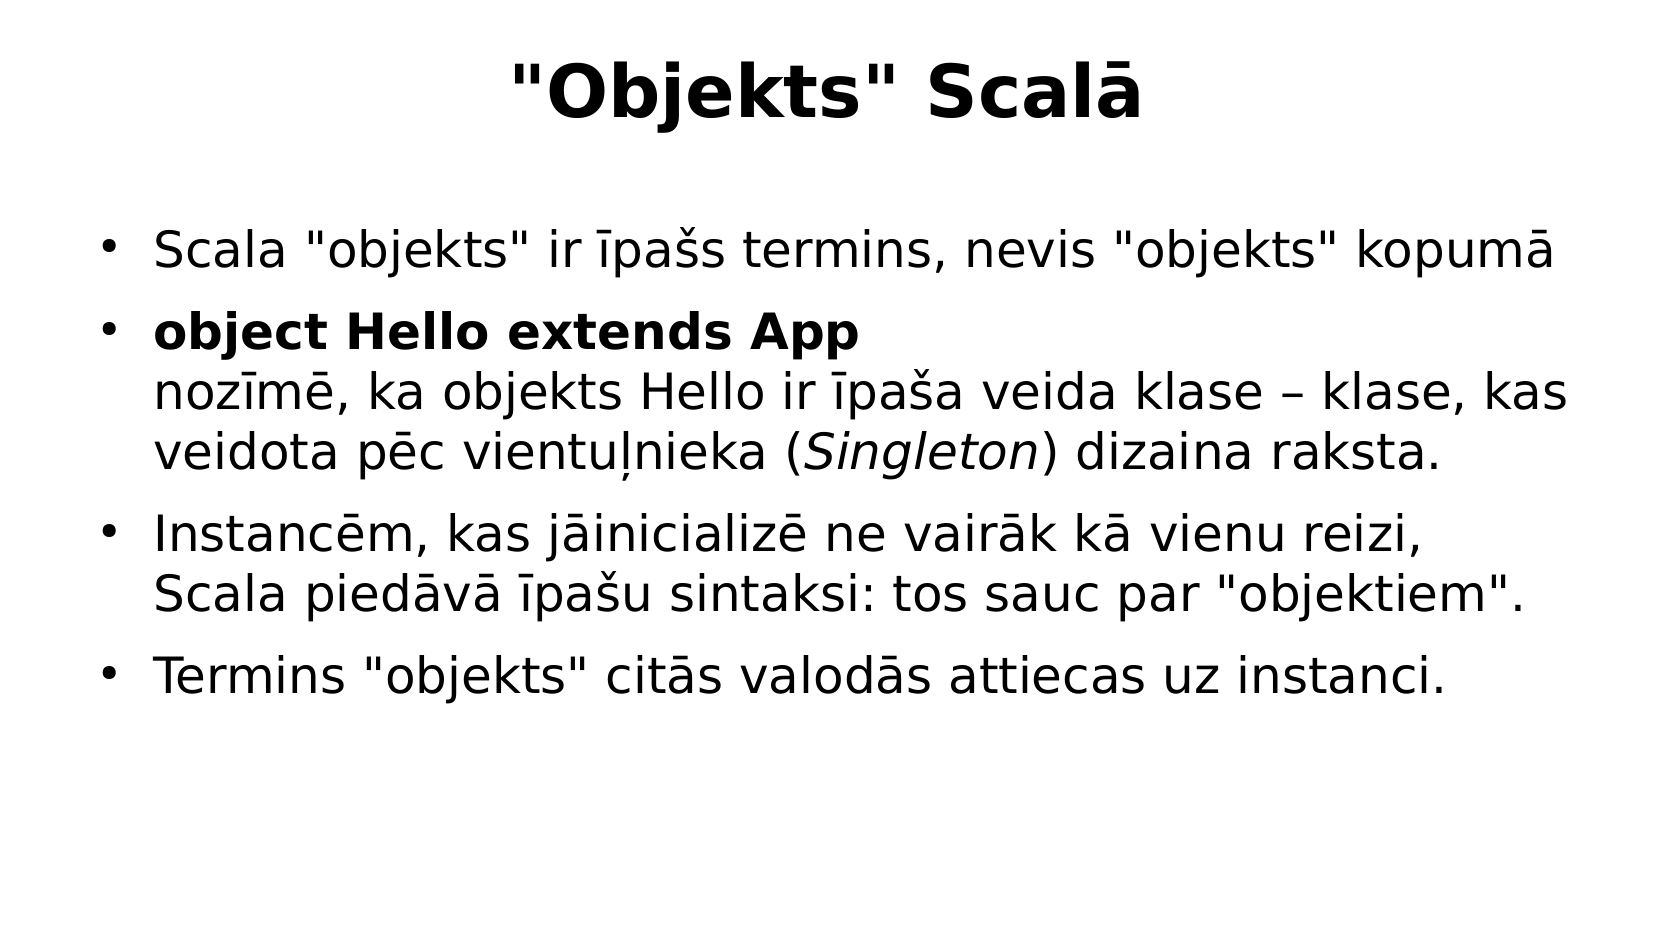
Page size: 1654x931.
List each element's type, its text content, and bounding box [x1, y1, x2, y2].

title "Objekts" Scalā [82, 37, 1571, 147]
list Scala "objekts" ir īpašs termins, nevis "objekts" kopumā object Hello extends App nozīmē, ka objekts Hello ir īpaša veida klase – klase, kas veidota pēc vientuļnieka (Singleton) dizaina raksta. Instancēm, kas jāinicializē ne vairāk kā vienu reizi, Scala piedāvā īpašu sintaksi: tos sauc par "objektiem". Termins "objekts" citās valodās attiecas uz instanci. [82, 217, 1571, 758]
